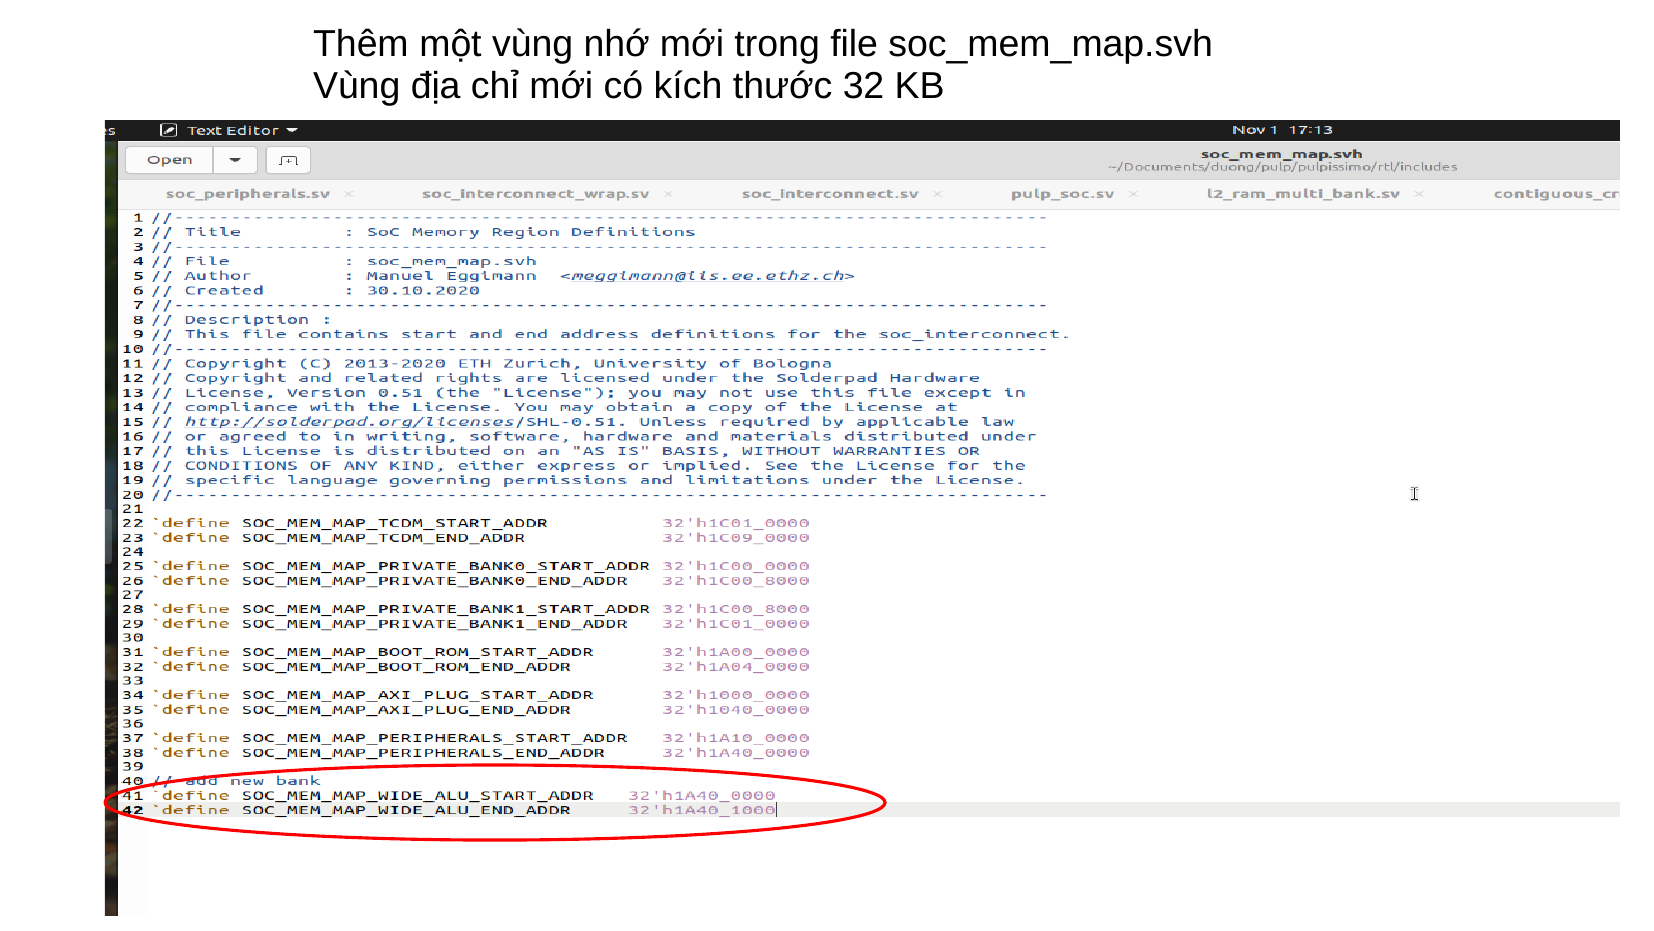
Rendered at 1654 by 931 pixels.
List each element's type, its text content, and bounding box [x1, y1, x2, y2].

picture [104, 120, 1621, 916]
picture [107, 767, 883, 838]
text_box Thêm một vùng nhớ mới trong file soc_mem_map.svh Vùng địa chỉ mới có kích thước 32 KB [298, 15, 1516, 240]
